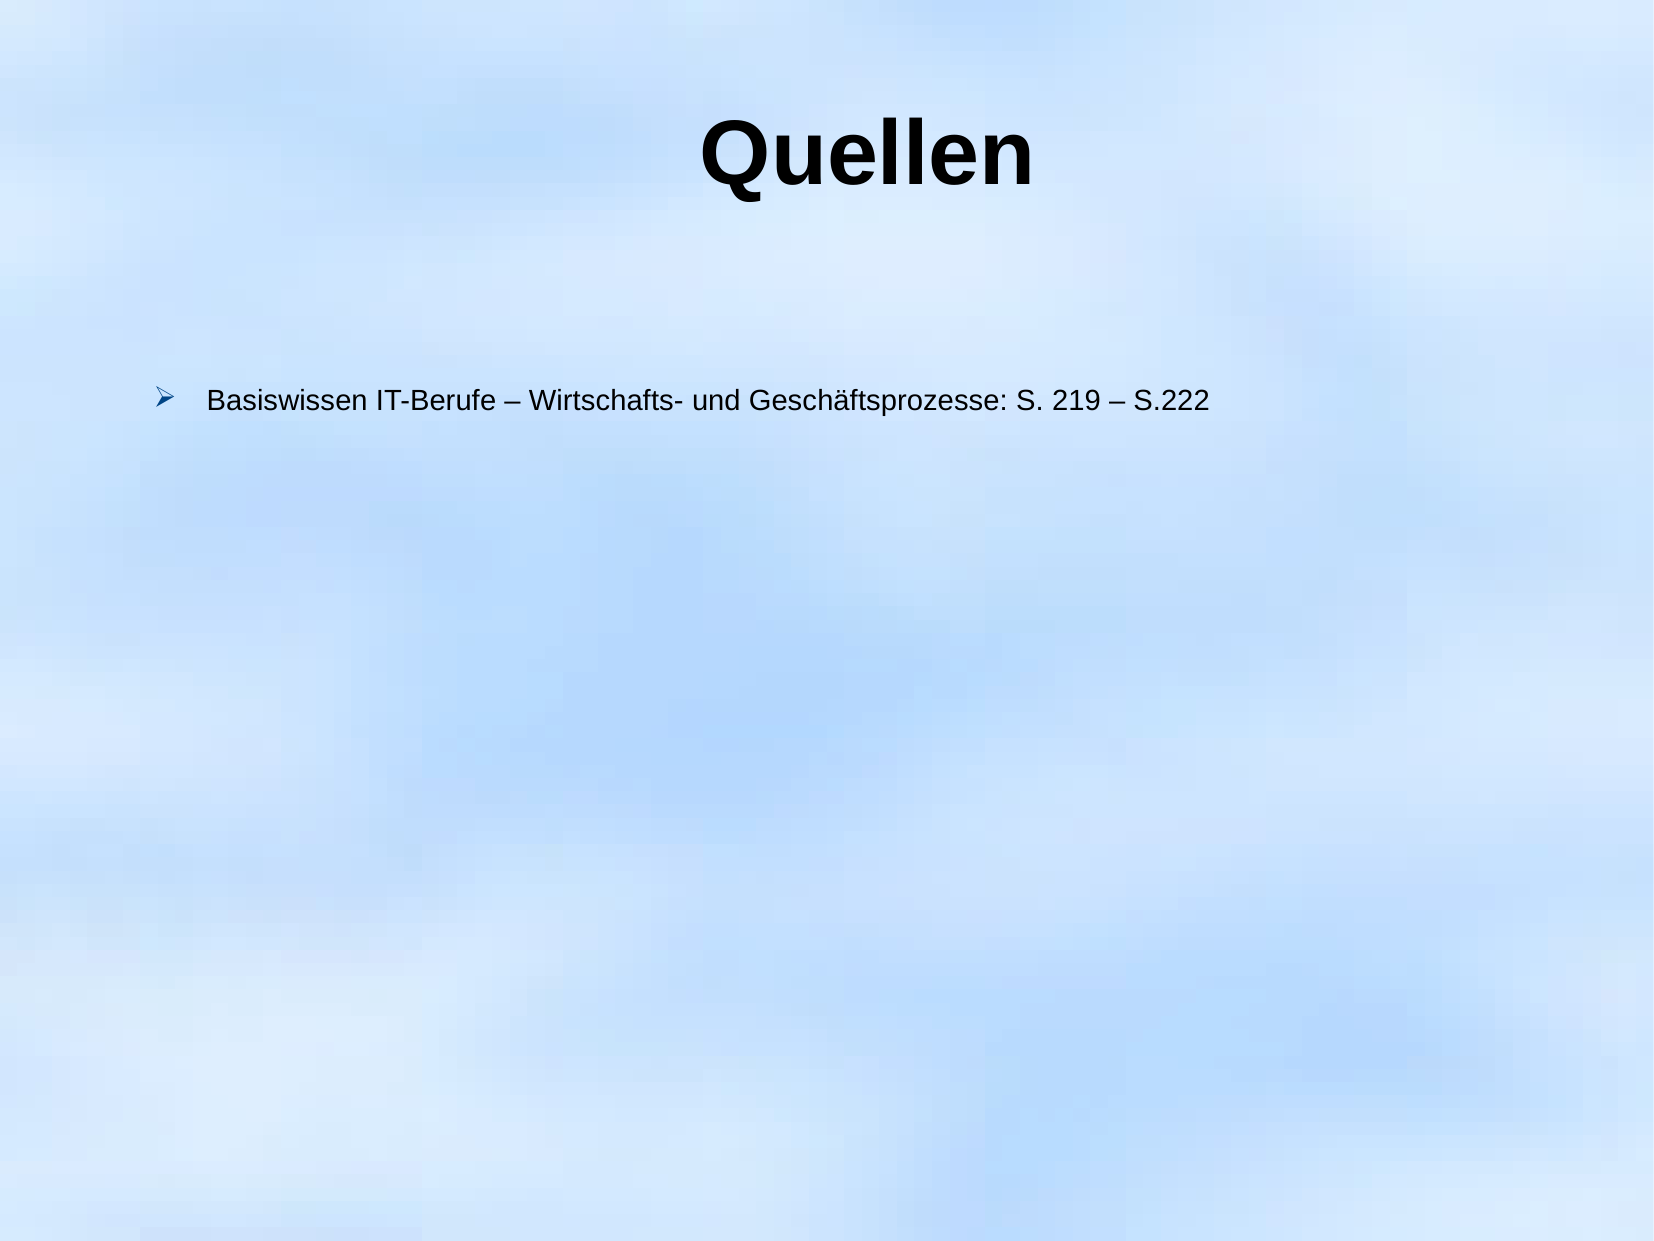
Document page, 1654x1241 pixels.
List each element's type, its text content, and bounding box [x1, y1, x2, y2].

title Quellen [124, 49, 1613, 257]
list Basiswissen IT-Berufe – Wirtschafts- und Geschäftsprozesse: S. 219 – S.222 [135, 383, 1625, 1104]
picture [0, 0, 1654, 1241]
